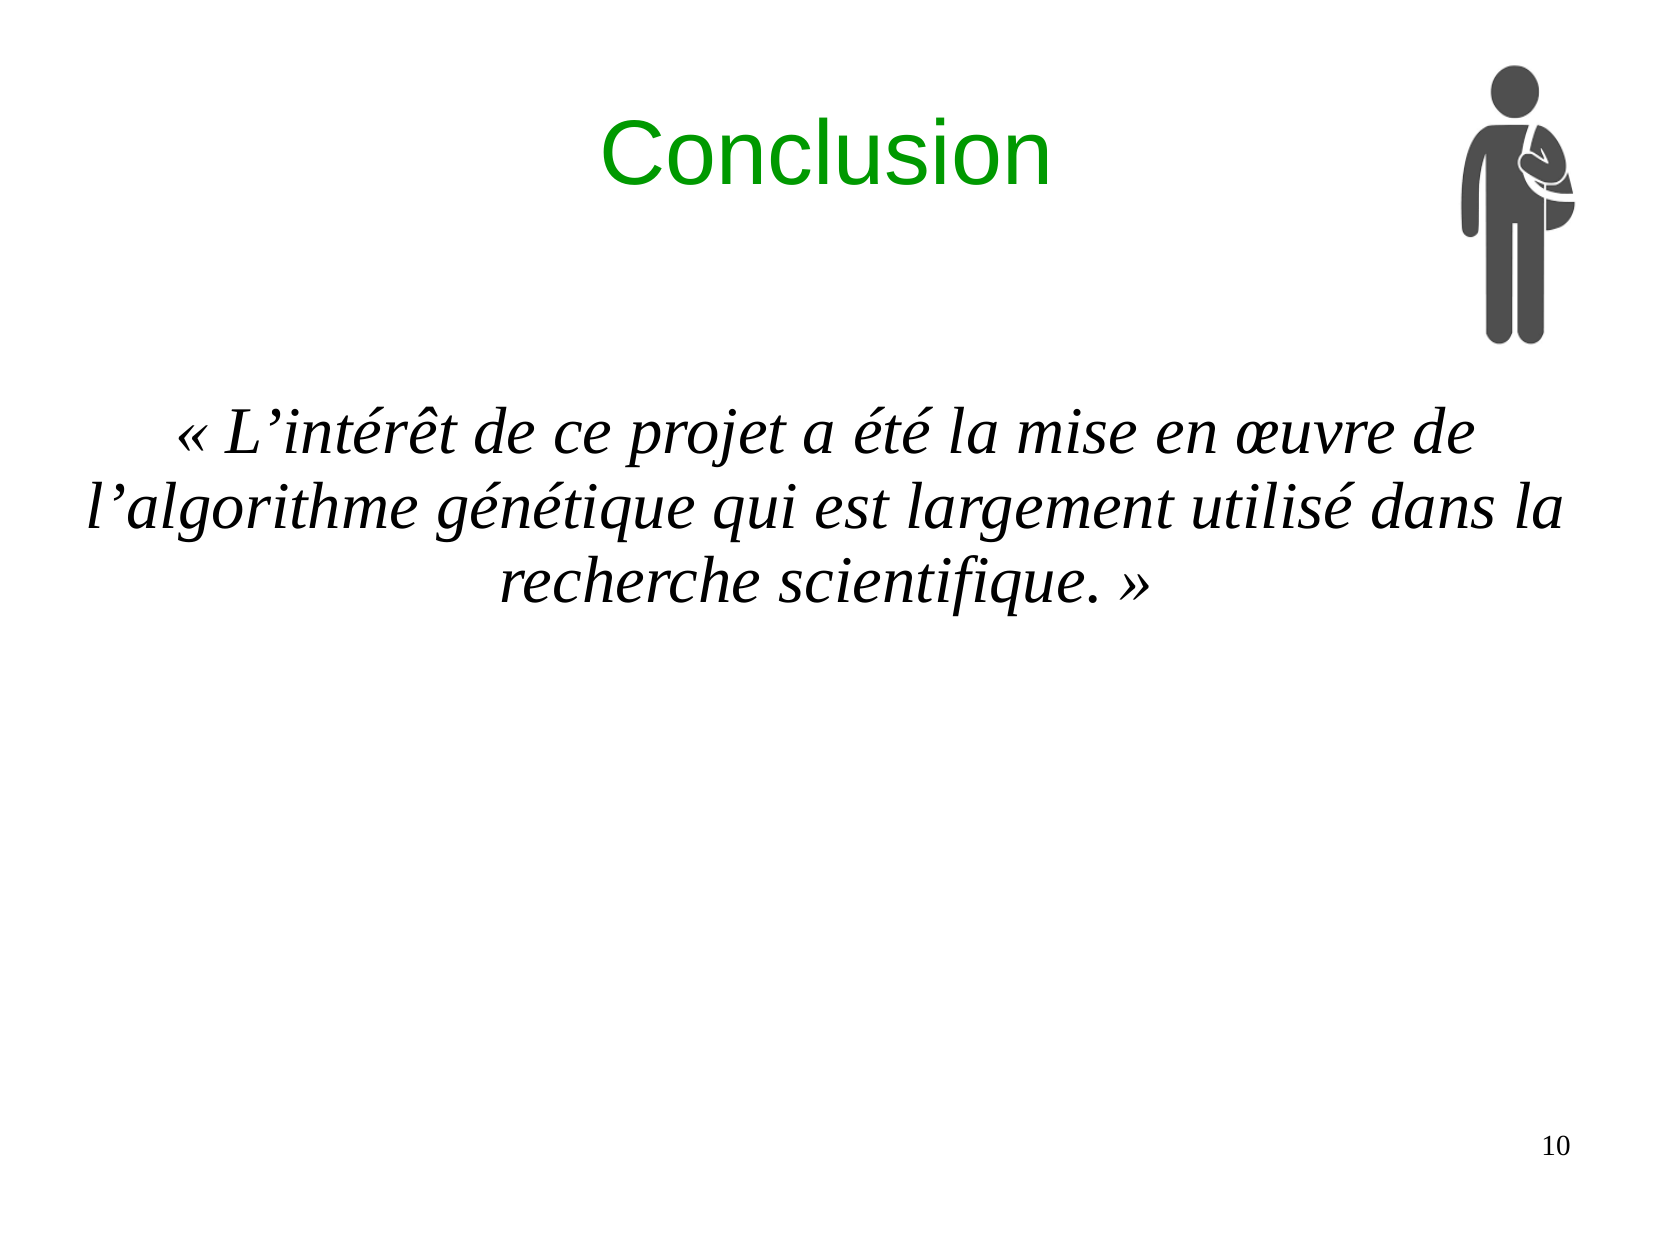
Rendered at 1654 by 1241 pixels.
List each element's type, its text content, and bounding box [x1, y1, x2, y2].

picture [1417, 49, 1619, 361]
title Conclusion [82, 49, 1417, 257]
list « L’intérêt de ce projet a été la mise en œuvre de l’algorithme génétique qui est largement utilisé dans la recherche scientifique. » [82, 290, 1571, 1109]
